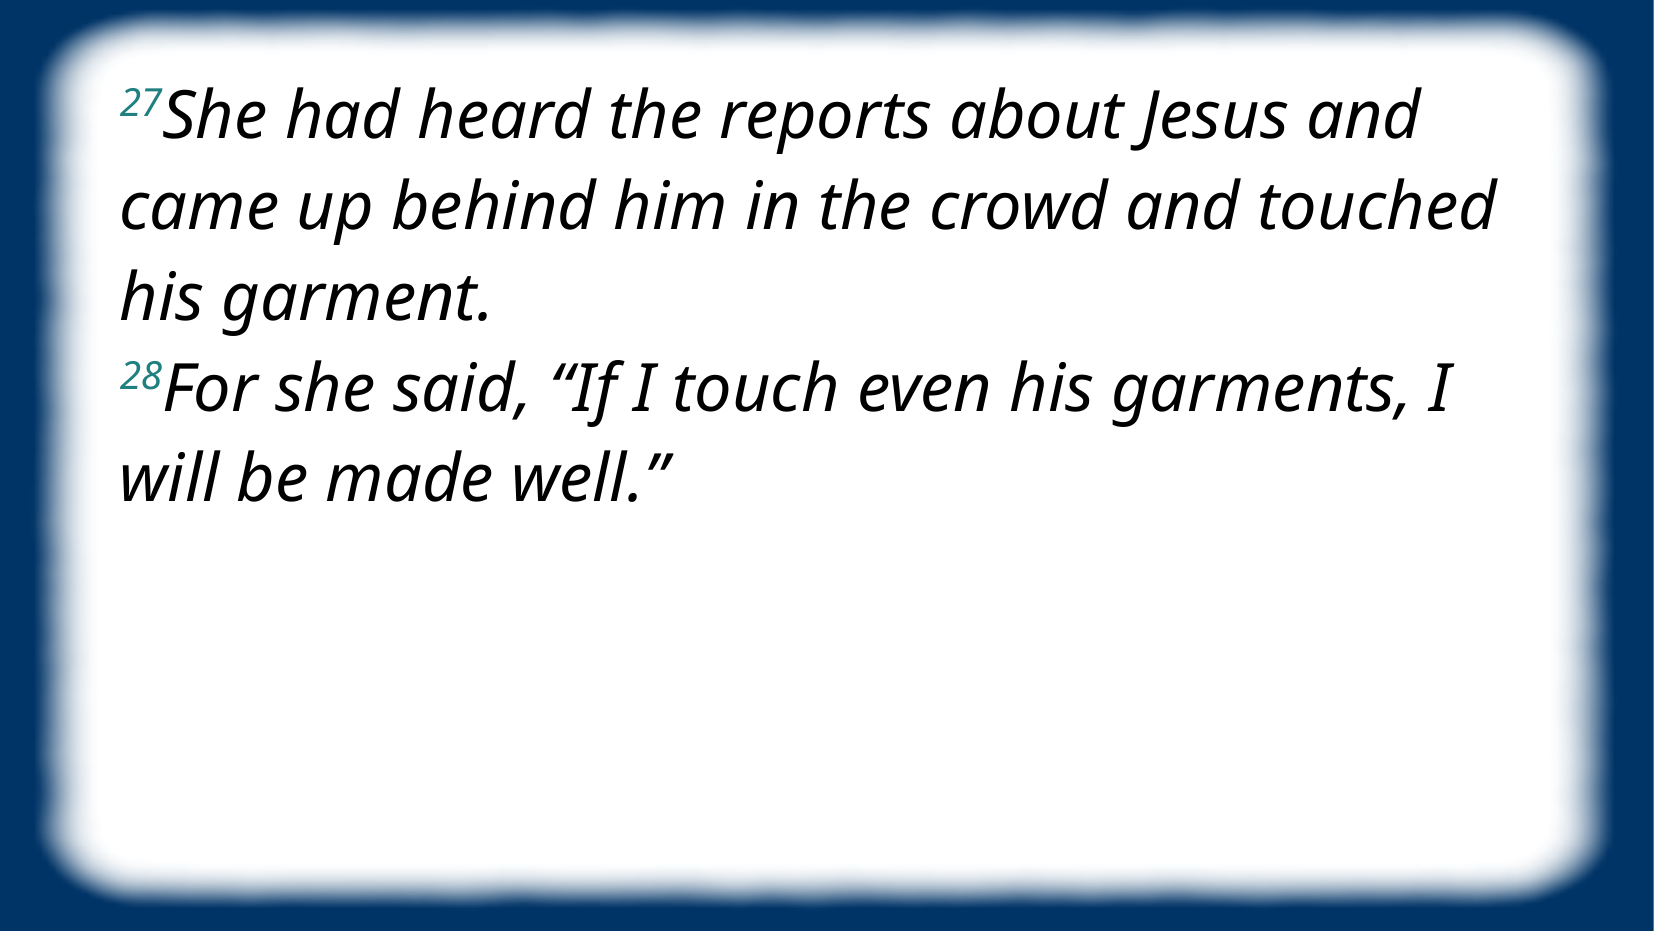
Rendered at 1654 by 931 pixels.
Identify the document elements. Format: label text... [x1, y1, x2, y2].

picture [0, 0, 1654, 931]
text_box 27She had heard the reports about Jesus and came up behind him in the crowd and touched his garment. 28For she said, “If I touch even his garments, I will be made well.” [105, 60, 1546, 519]
